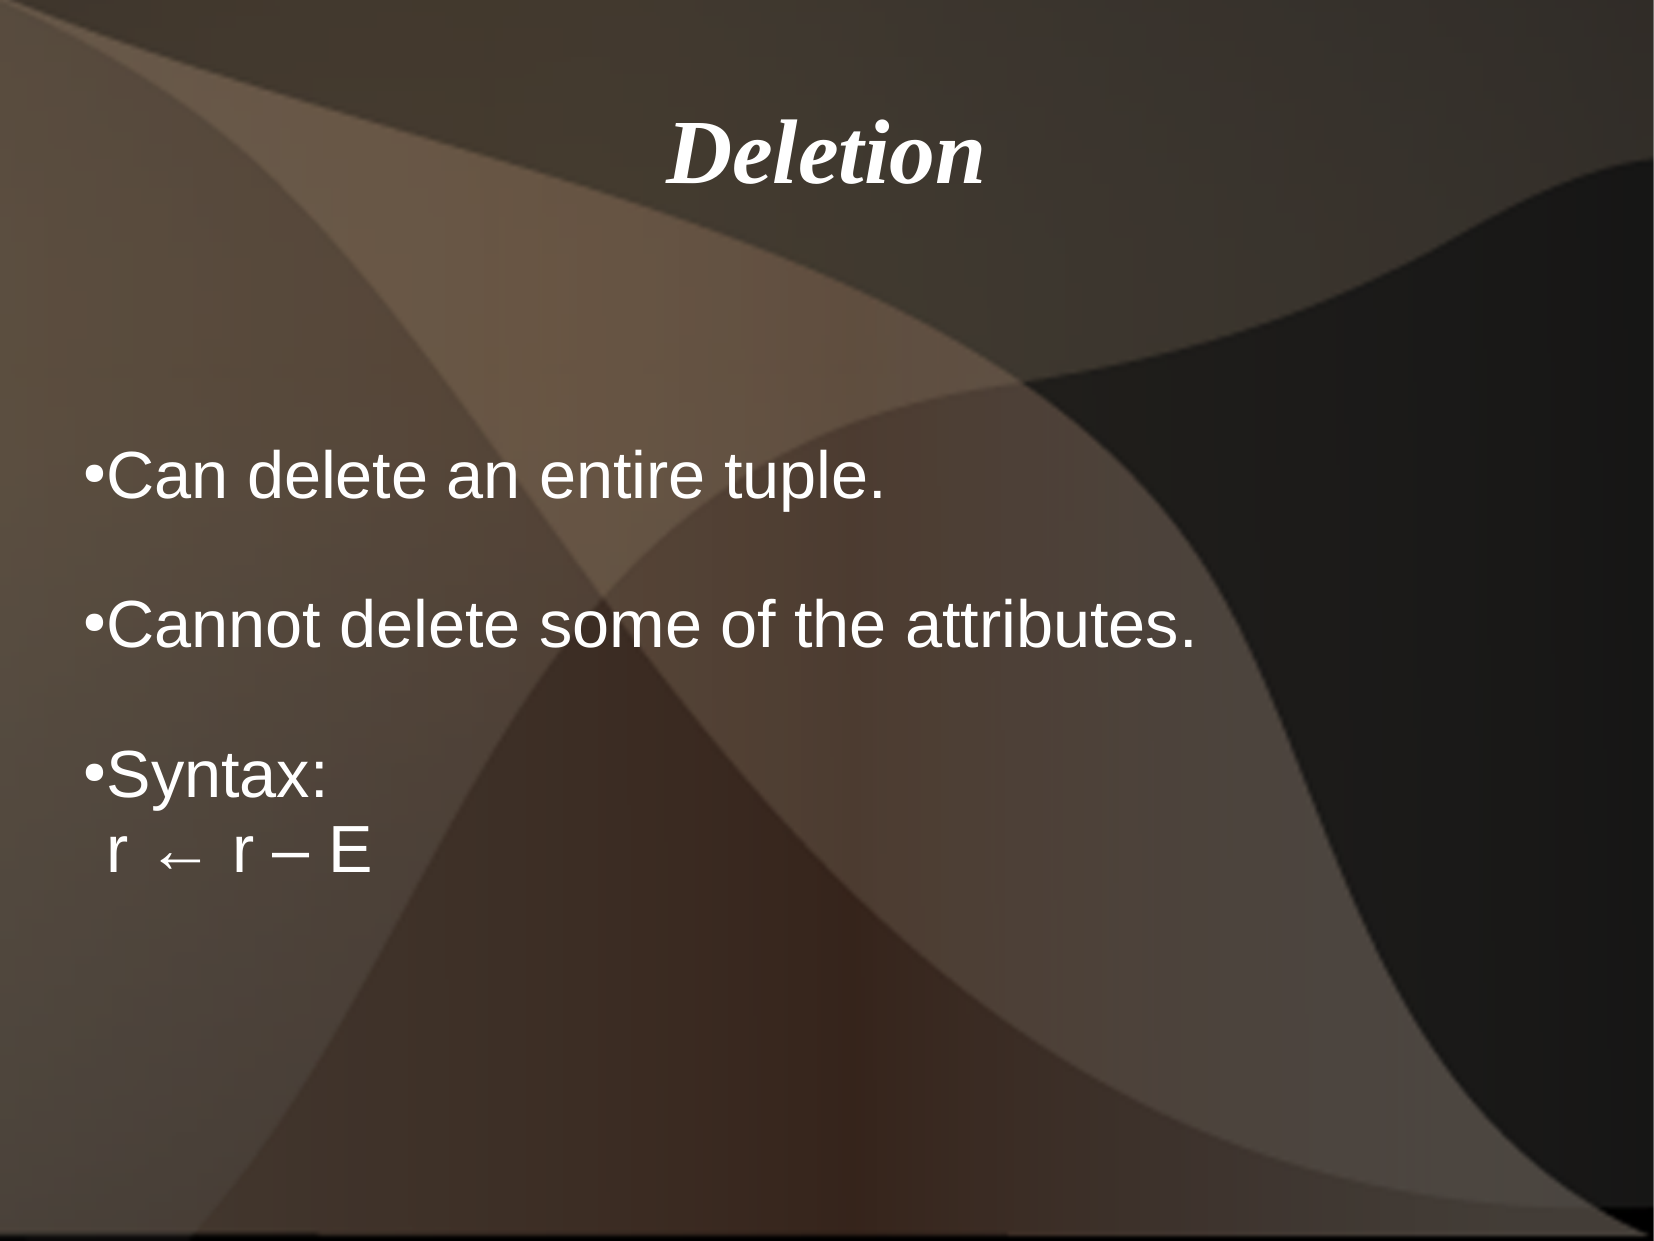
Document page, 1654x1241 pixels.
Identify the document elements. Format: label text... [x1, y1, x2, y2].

subtitle Can delete an entire tuple. Cannot delete some of the attributes. Syntax: r ← r – E [82, 297, 1571, 1102]
title Deletion [82, 56, 1571, 250]
picture [0, 0, 1654, 1241]
